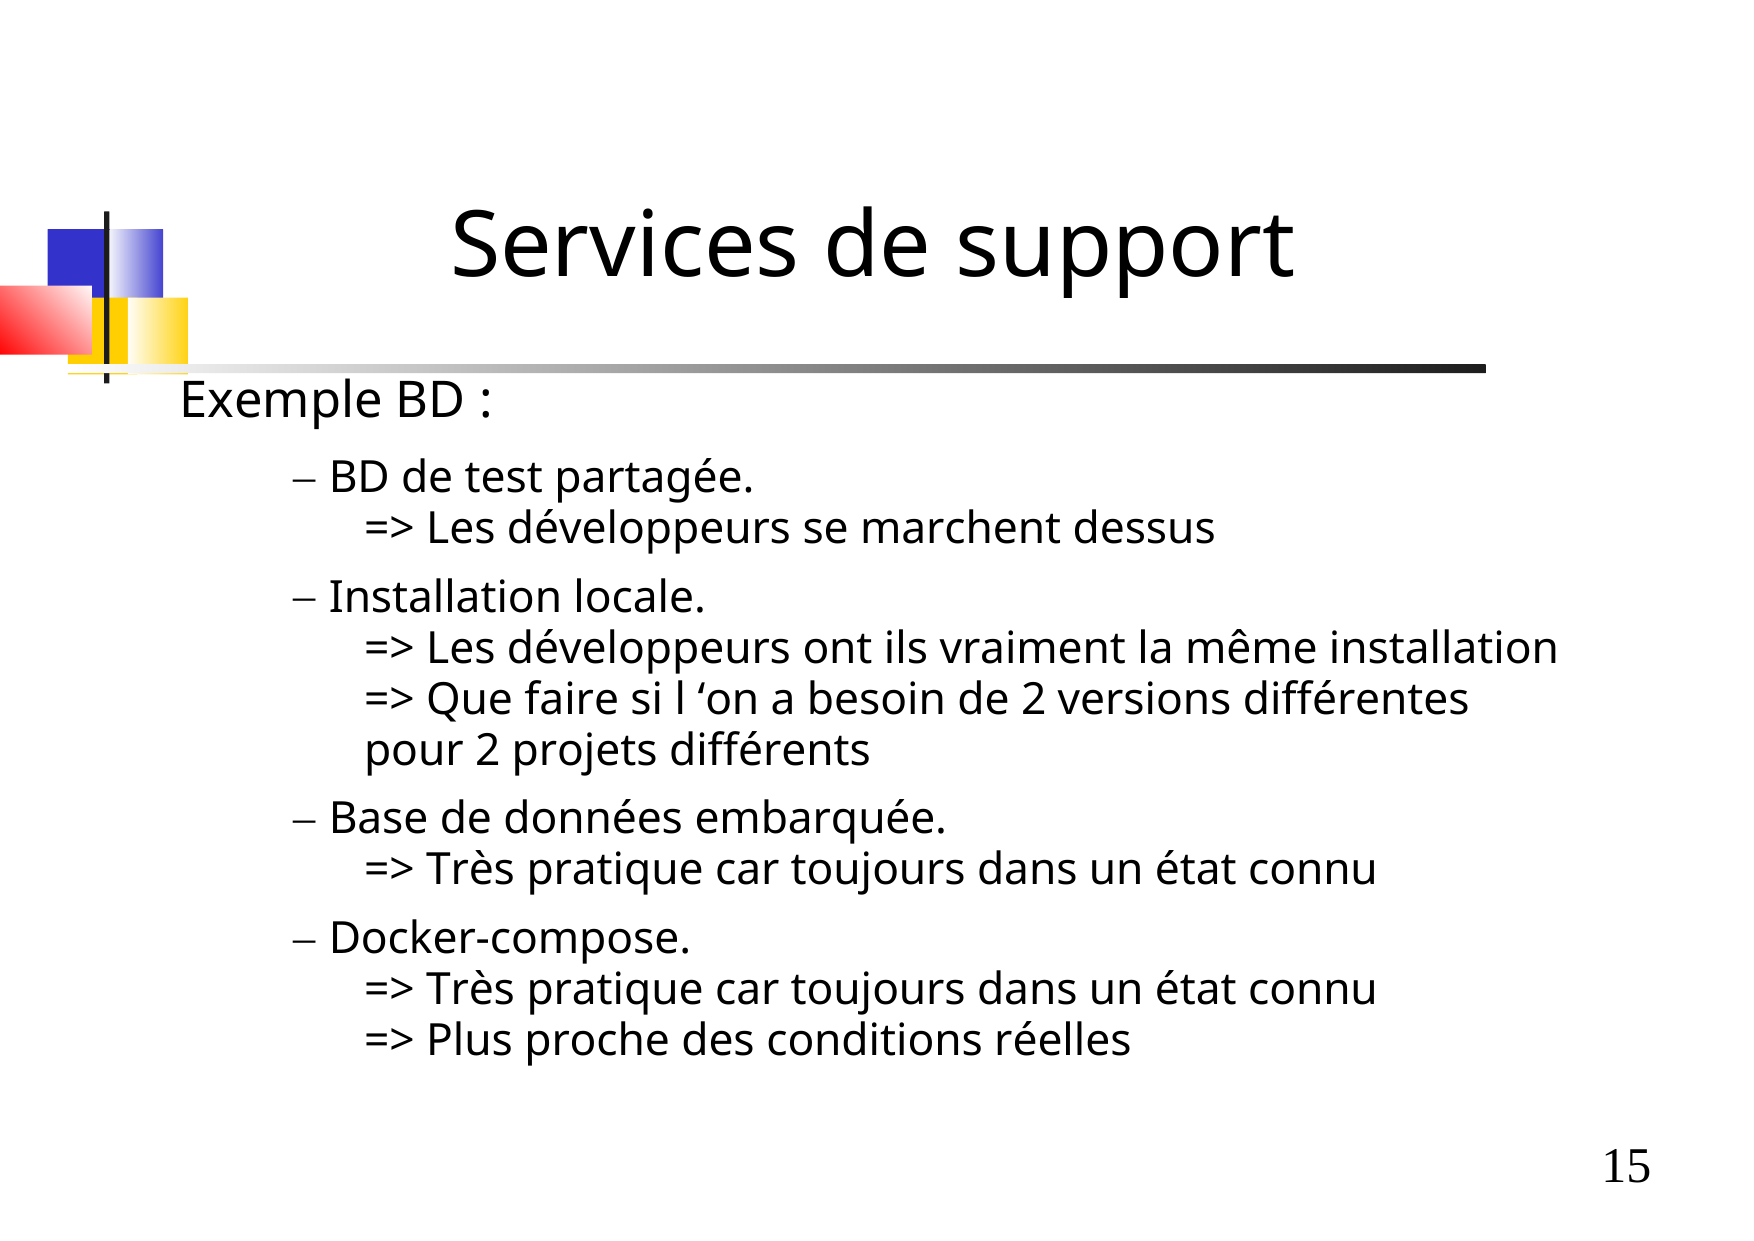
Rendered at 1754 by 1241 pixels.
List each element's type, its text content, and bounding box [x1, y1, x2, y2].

list Exemple BD : BD de test partagée. => Les développeurs se marchent dessus Installation locale. => Les développeurs ont ils vraiment la même installation => Que faire si l ‘on a besoin de 2 versions différentes pour 2 projets différents Base de données embarquée. => Très pratique car toujours dans un état connu Docker-compose. => Très pratique car toujours dans un état connu => Plus proche des conditions réelles [179, 371, 1567, 1091]
title Services de support [179, 139, 1567, 351]
